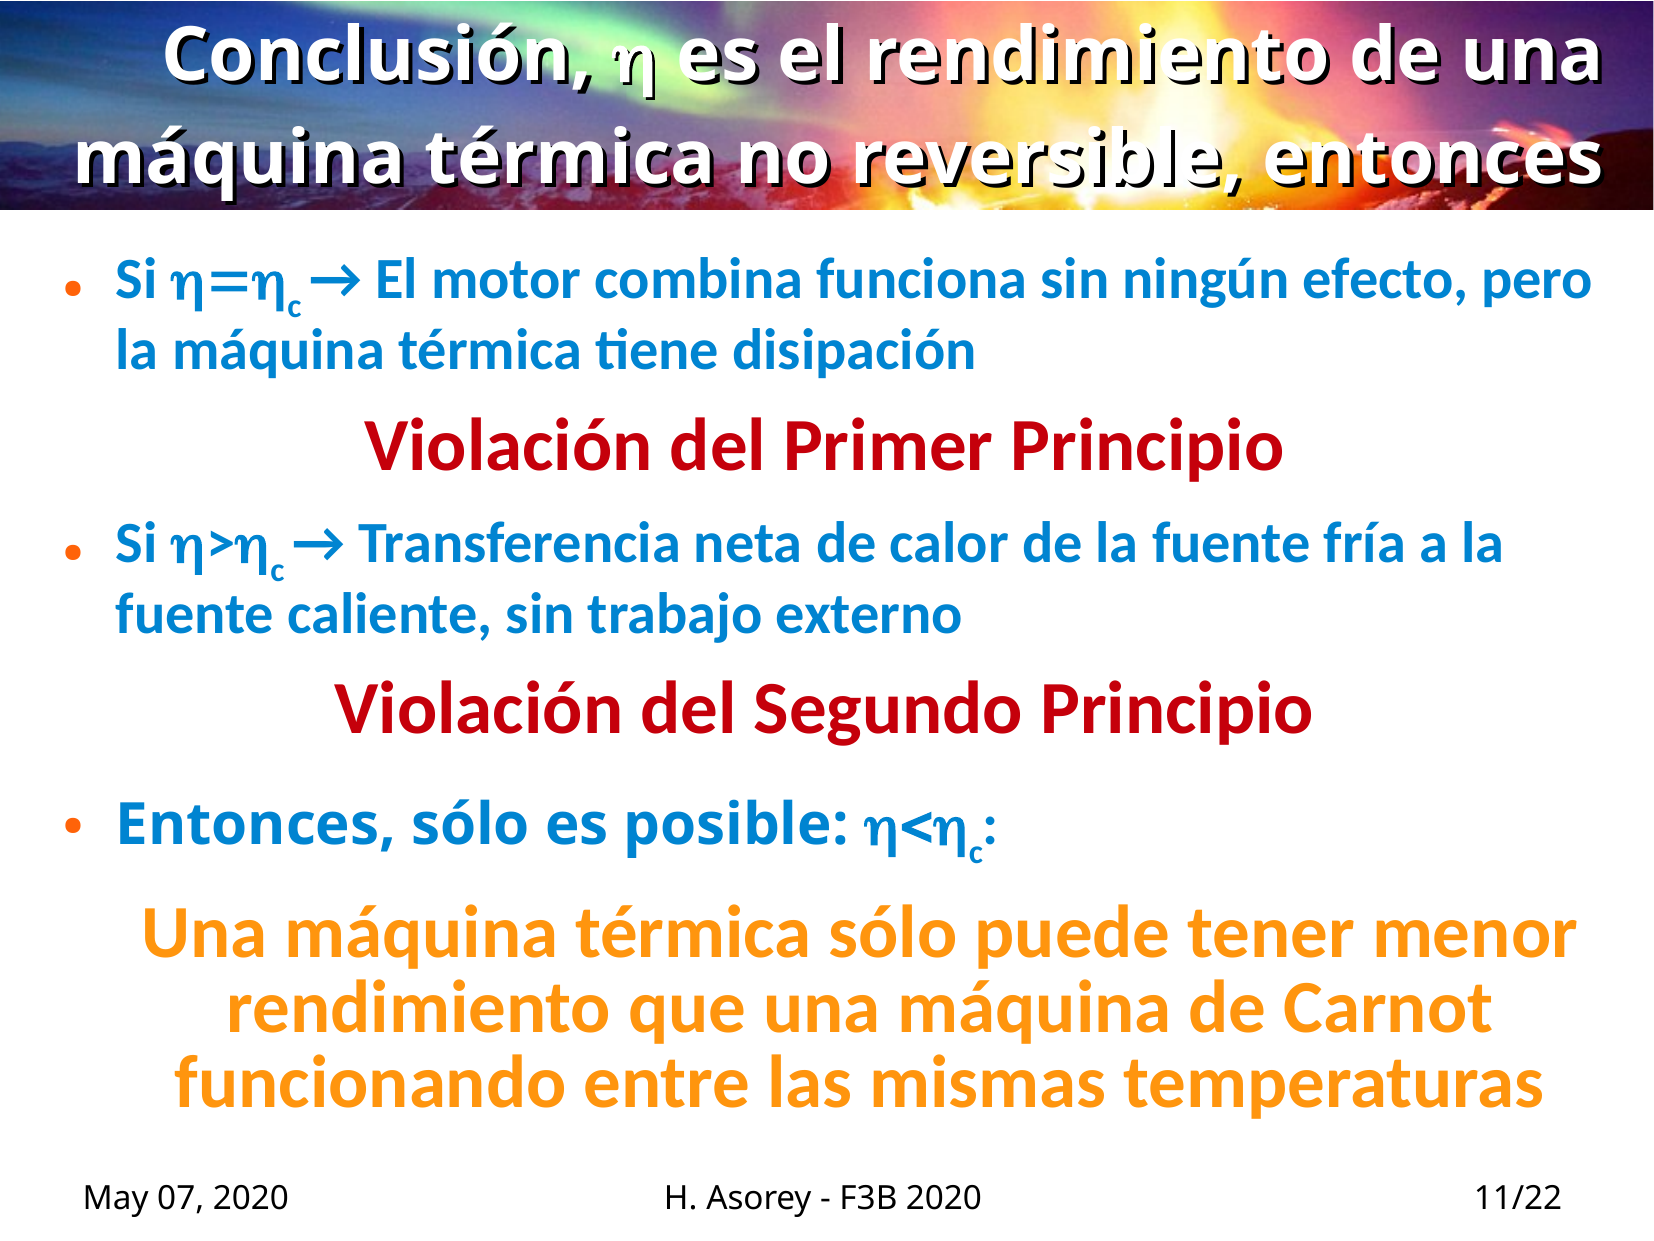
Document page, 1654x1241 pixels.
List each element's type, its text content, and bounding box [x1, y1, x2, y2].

title Conclusión, h es el rendimiento de una máquina térmica no reversible, entonces [45, 11, 1606, 195]
list Si h=hc → El motor combina funciona sin ningún efecto, pero la máquina térmica tiene disipación Violación del Primer Principio Si h>hc → Transferencia neta de calor de la fuente fría a la fuente caliente, sin trabajo externo Violación del Segundo Principio Entonces, sólo es posible: h<hc: Una máquina térmica sólo puede tener menor rendimiento que una máquina de Carnot funcionando entre las mismas temperaturas [45, 255, 1606, 1156]
picture [0, 1, 1654, 210]
